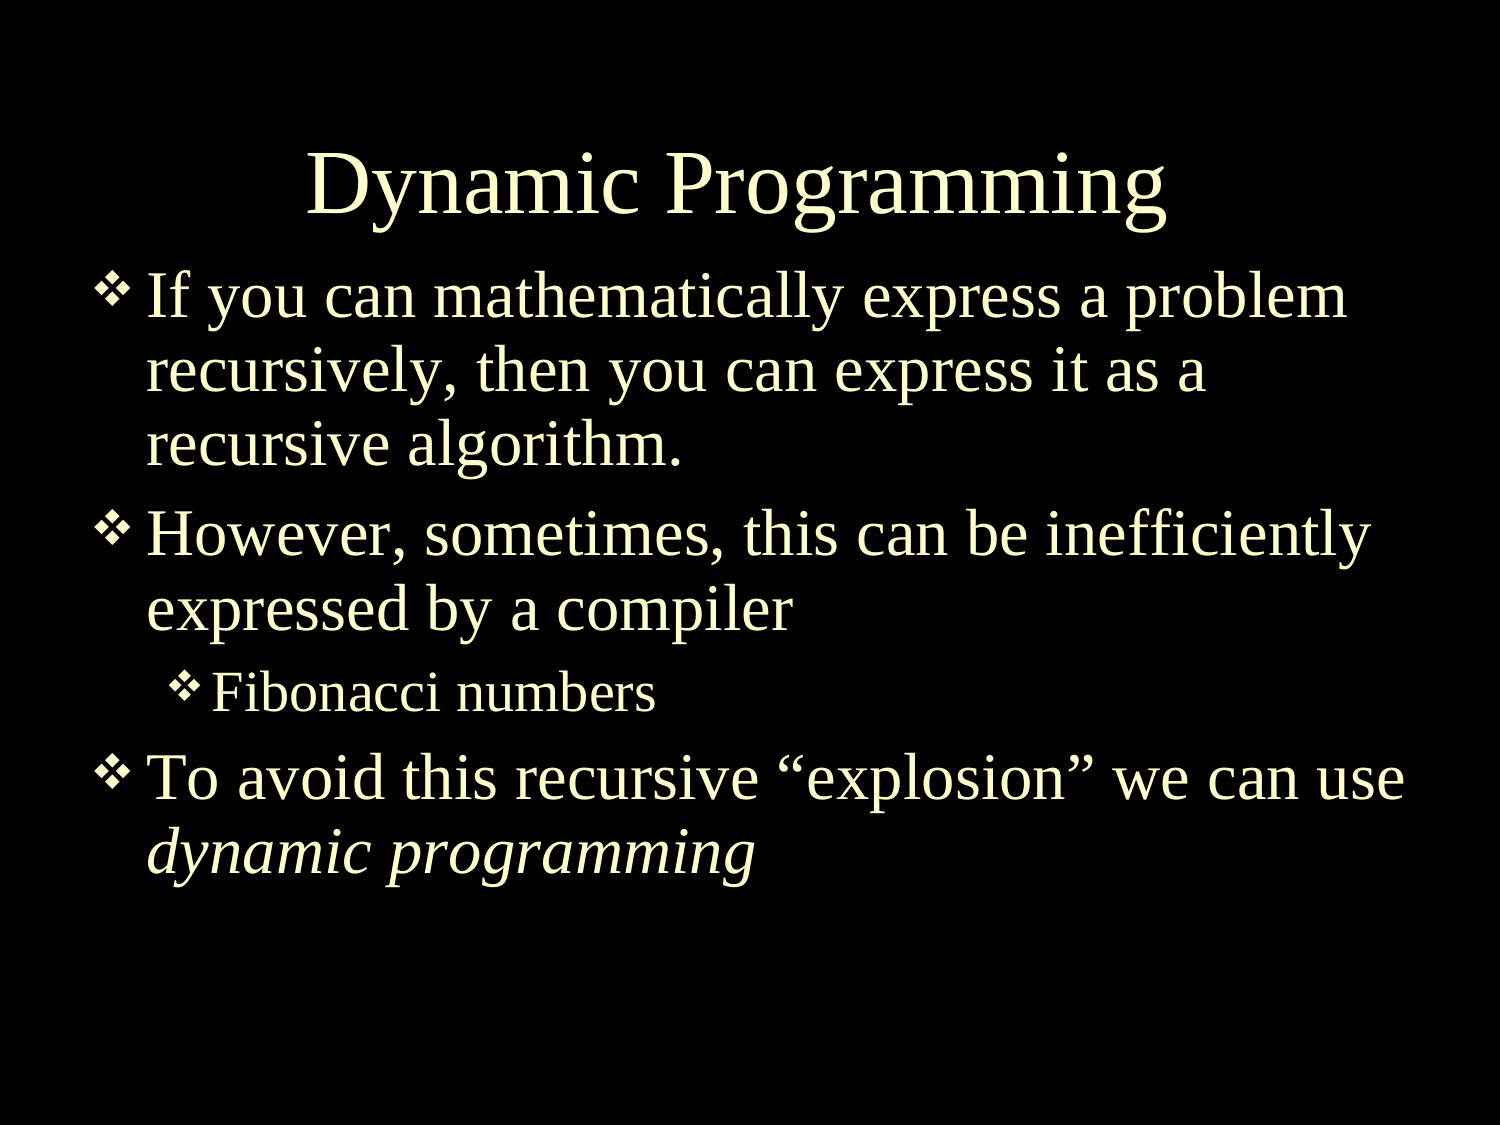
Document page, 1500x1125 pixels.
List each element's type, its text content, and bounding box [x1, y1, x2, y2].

title Dynamic Programming [8, 87, 1467, 278]
list If you can mathematically express a problem recursively, then you can express it as a recursive algorithm. However, sometimes, this can be inefficiently expressed by a compiler Fibonacci numbers To avoid this recursive “explosion” we can use dynamic programming [75, 249, 1482, 1026]
